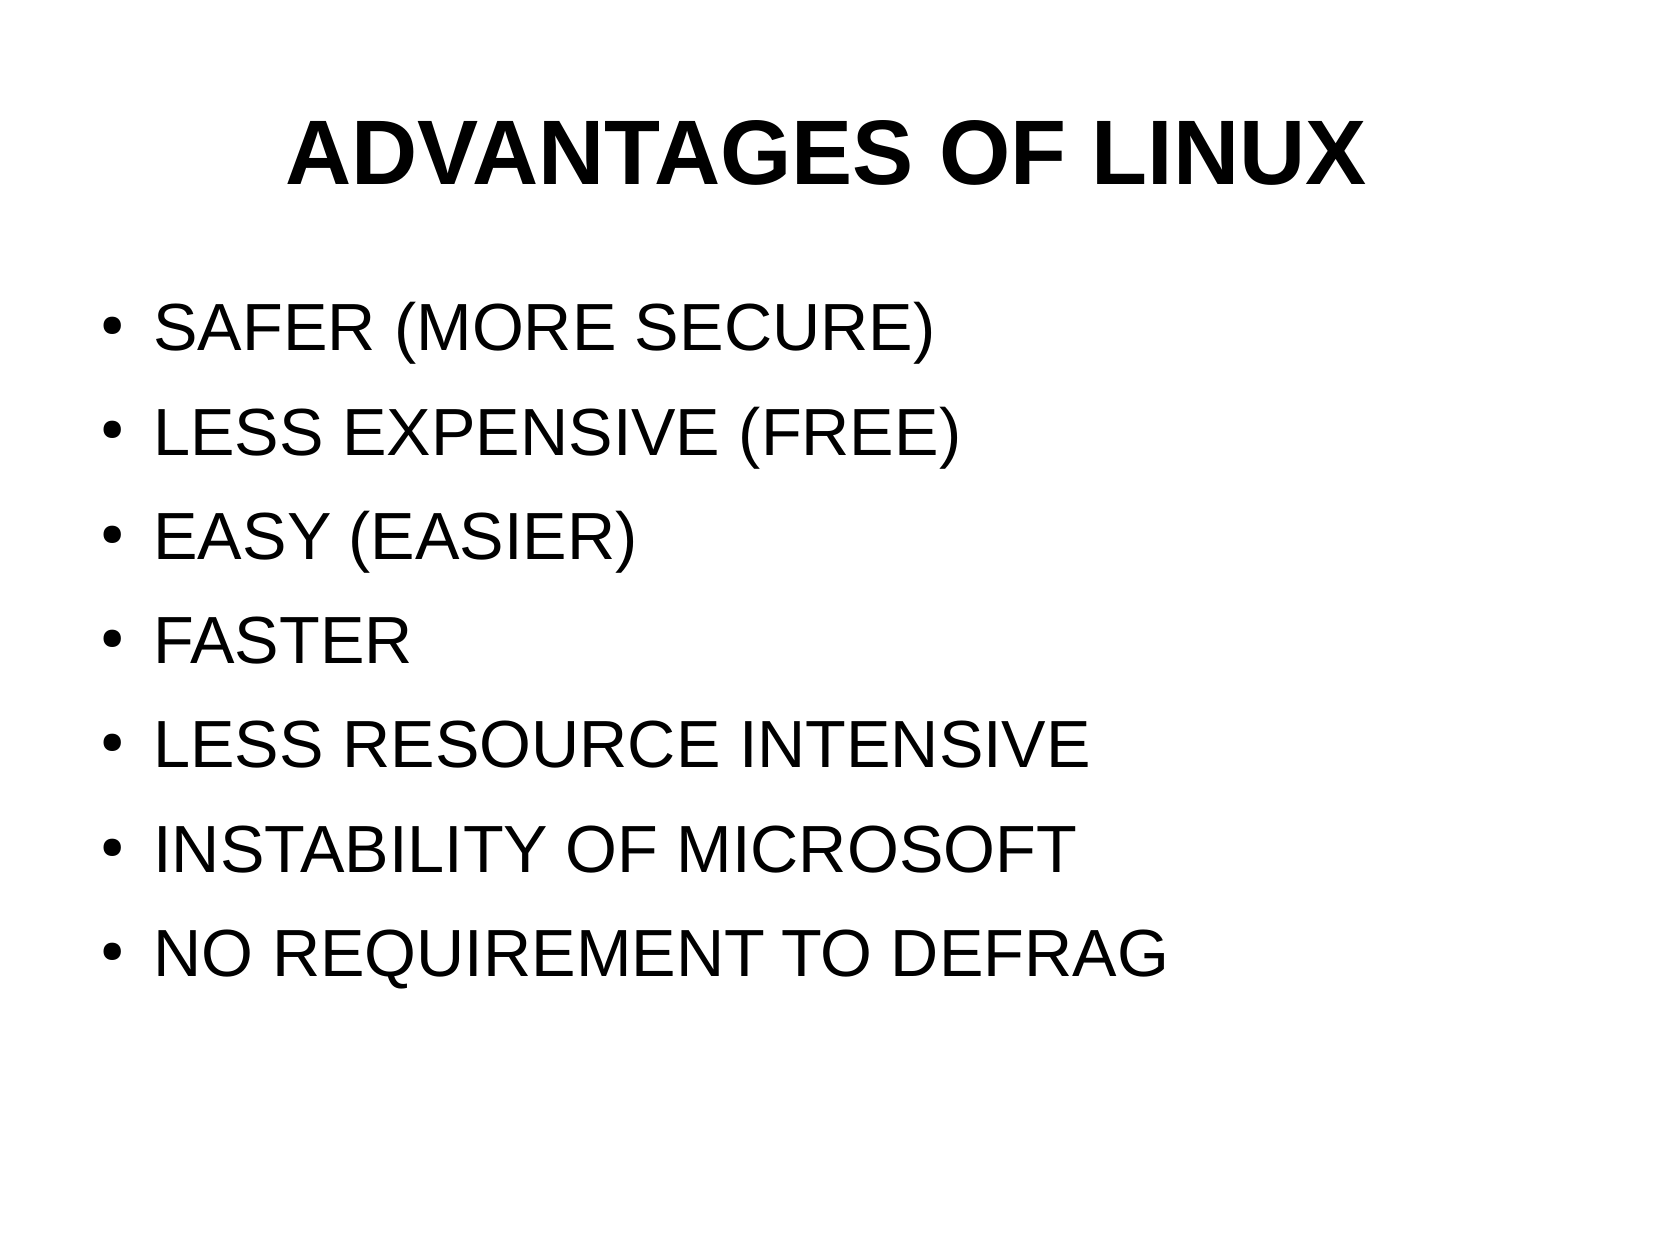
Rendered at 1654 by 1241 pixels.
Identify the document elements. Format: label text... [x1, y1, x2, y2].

list SAFER (MORE SECURE) LESS EXPENSIVE (FREE) EASY (EASIER) FASTER LESS RESOURCE INTENSIVE INSTABILITY OF MICROSOFT NO REQUIREMENT TO DEFRAG [82, 290, 1571, 1010]
title ADVANTAGES OF LINUX [82, 49, 1571, 257]
